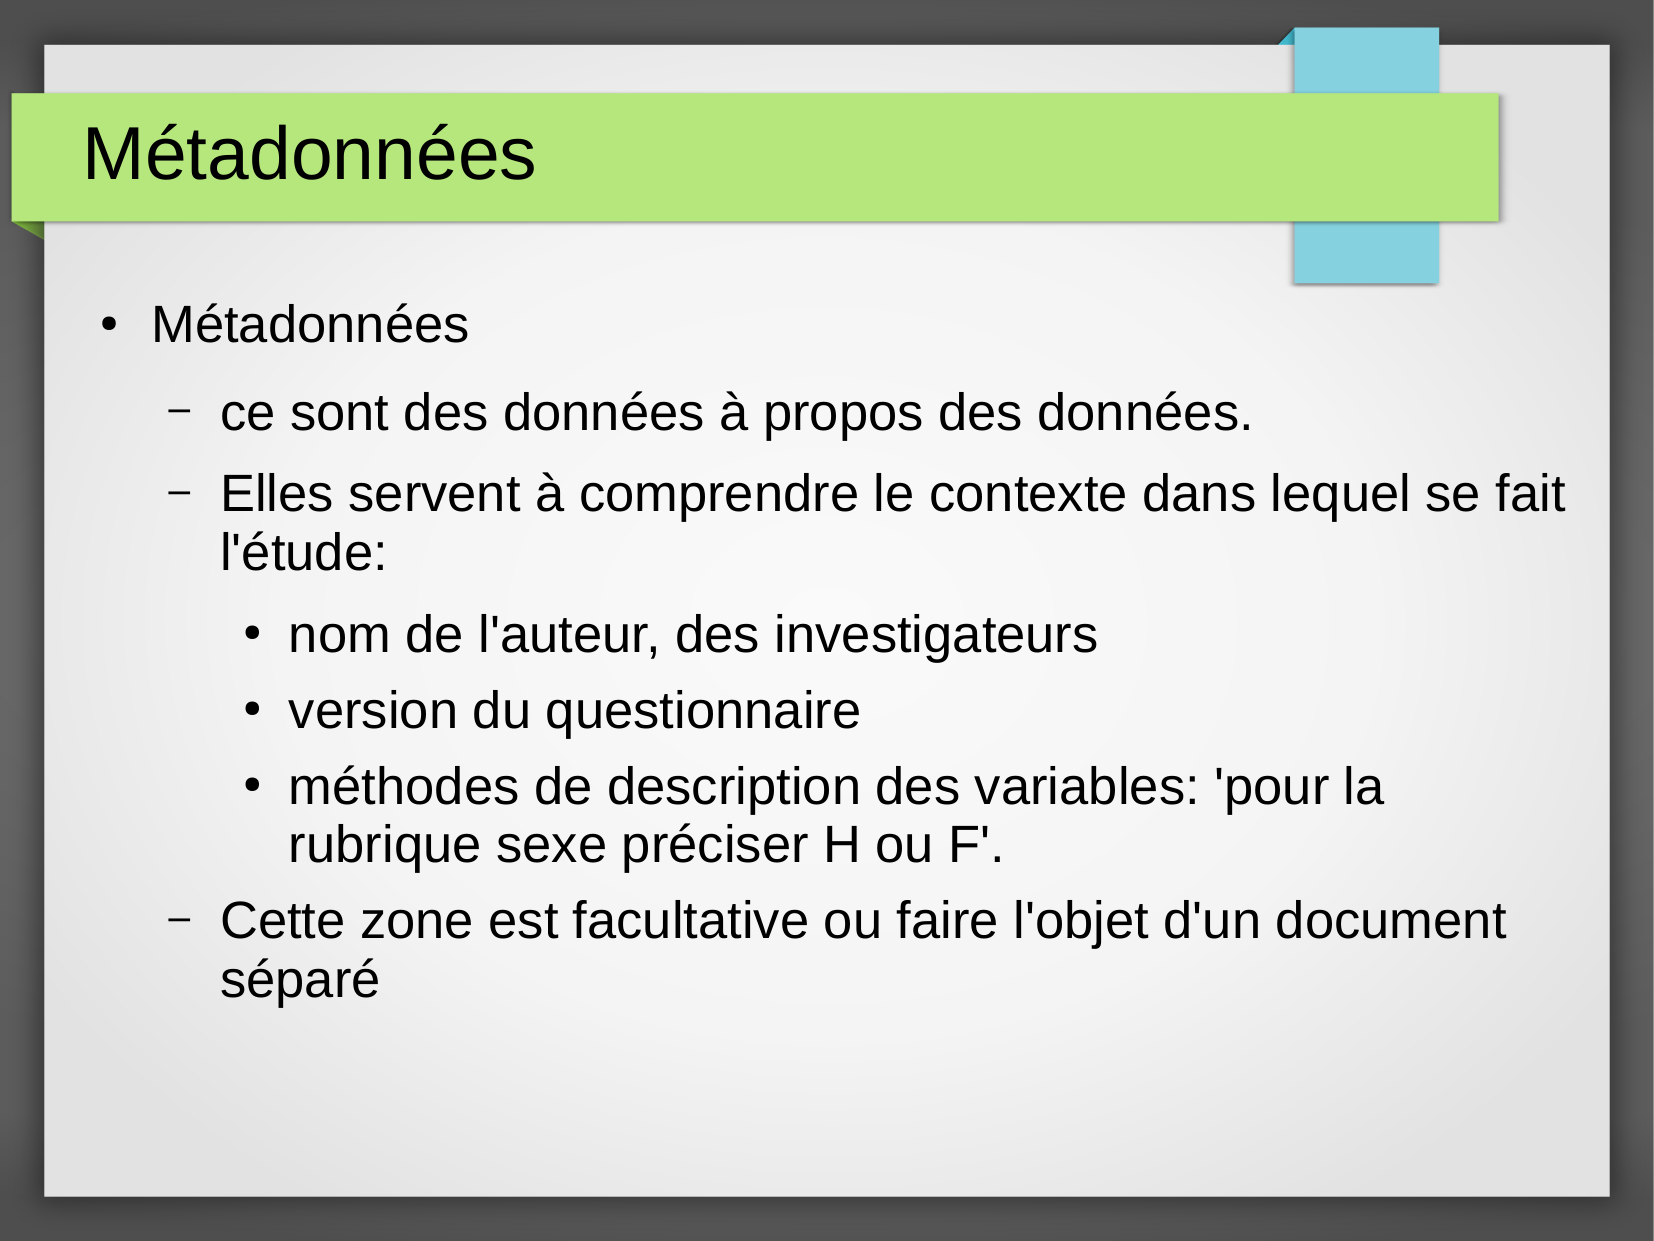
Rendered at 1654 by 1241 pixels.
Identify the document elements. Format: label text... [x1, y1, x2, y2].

list Métadonnées ce sont des données à propos des données. Elles servent à comprendre le contexte dans lequel se fait l'étude: nom de l'auteur, des investigateurs version du questionnaire méthodes de description des variables: 'pour la rubrique sexe préciser H ou F'. Cette zone est facultative ou faire l'objet d'un document séparé [82, 295, 1571, 1015]
title Métadonnées [82, 94, 1264, 213]
picture [0, 0, 1654, 1241]
